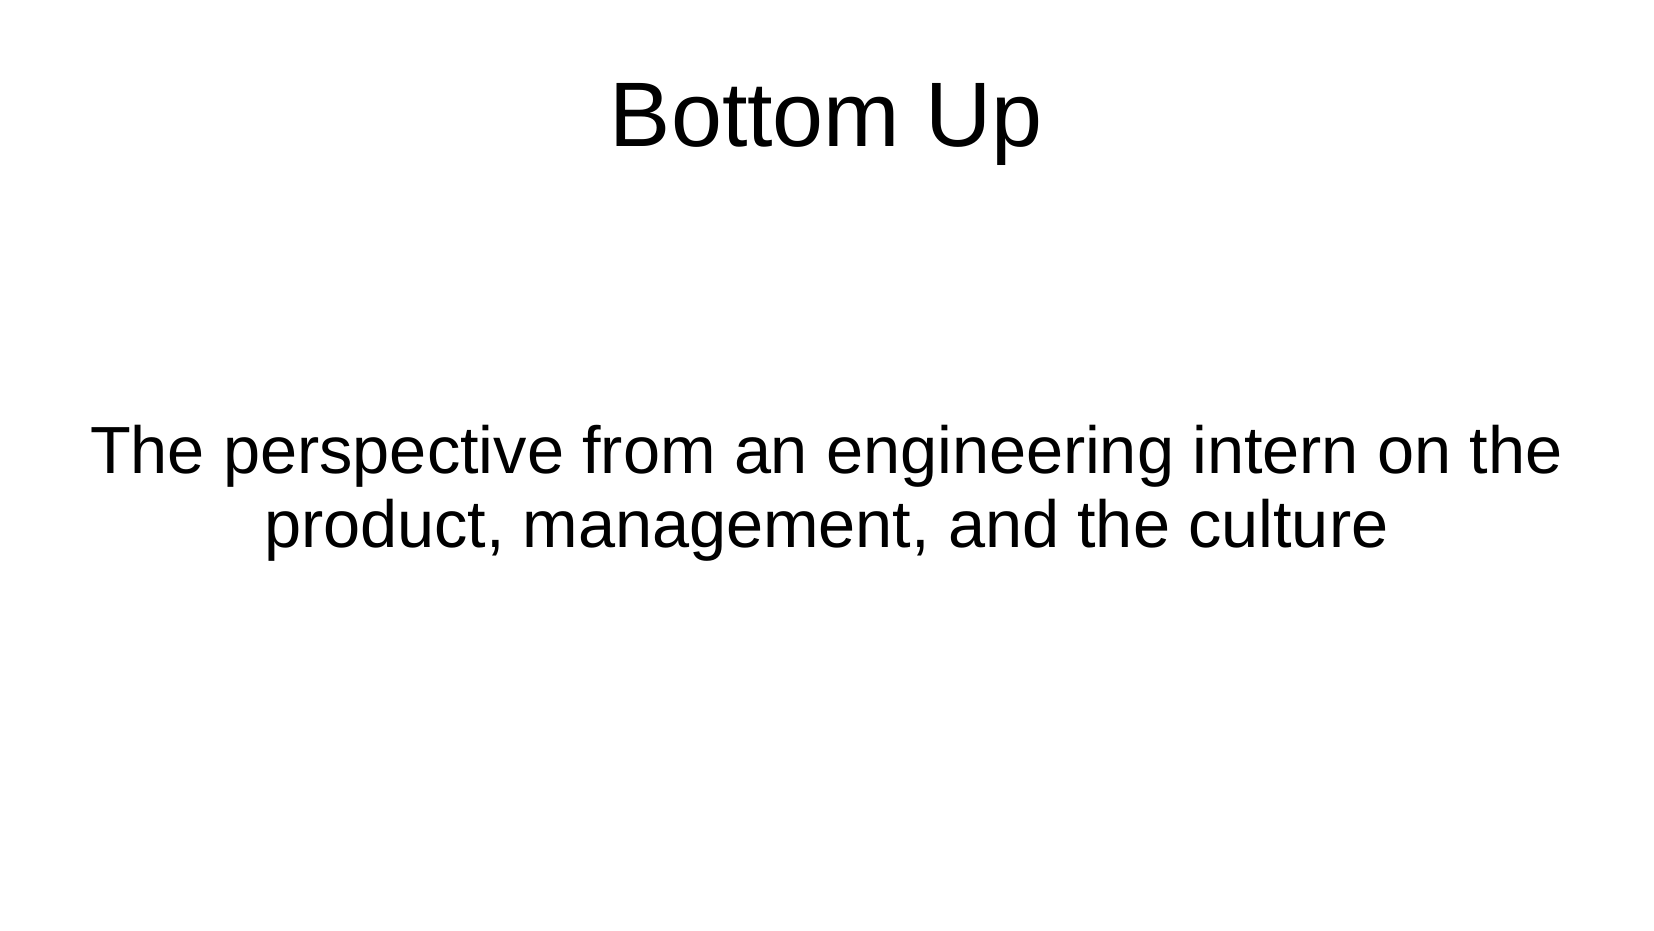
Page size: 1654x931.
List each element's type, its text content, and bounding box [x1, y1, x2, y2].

subtitle The perspective from an engineering intern on the product, management, and the culture [82, 217, 1571, 758]
title Bottom Up [82, 37, 1571, 193]
